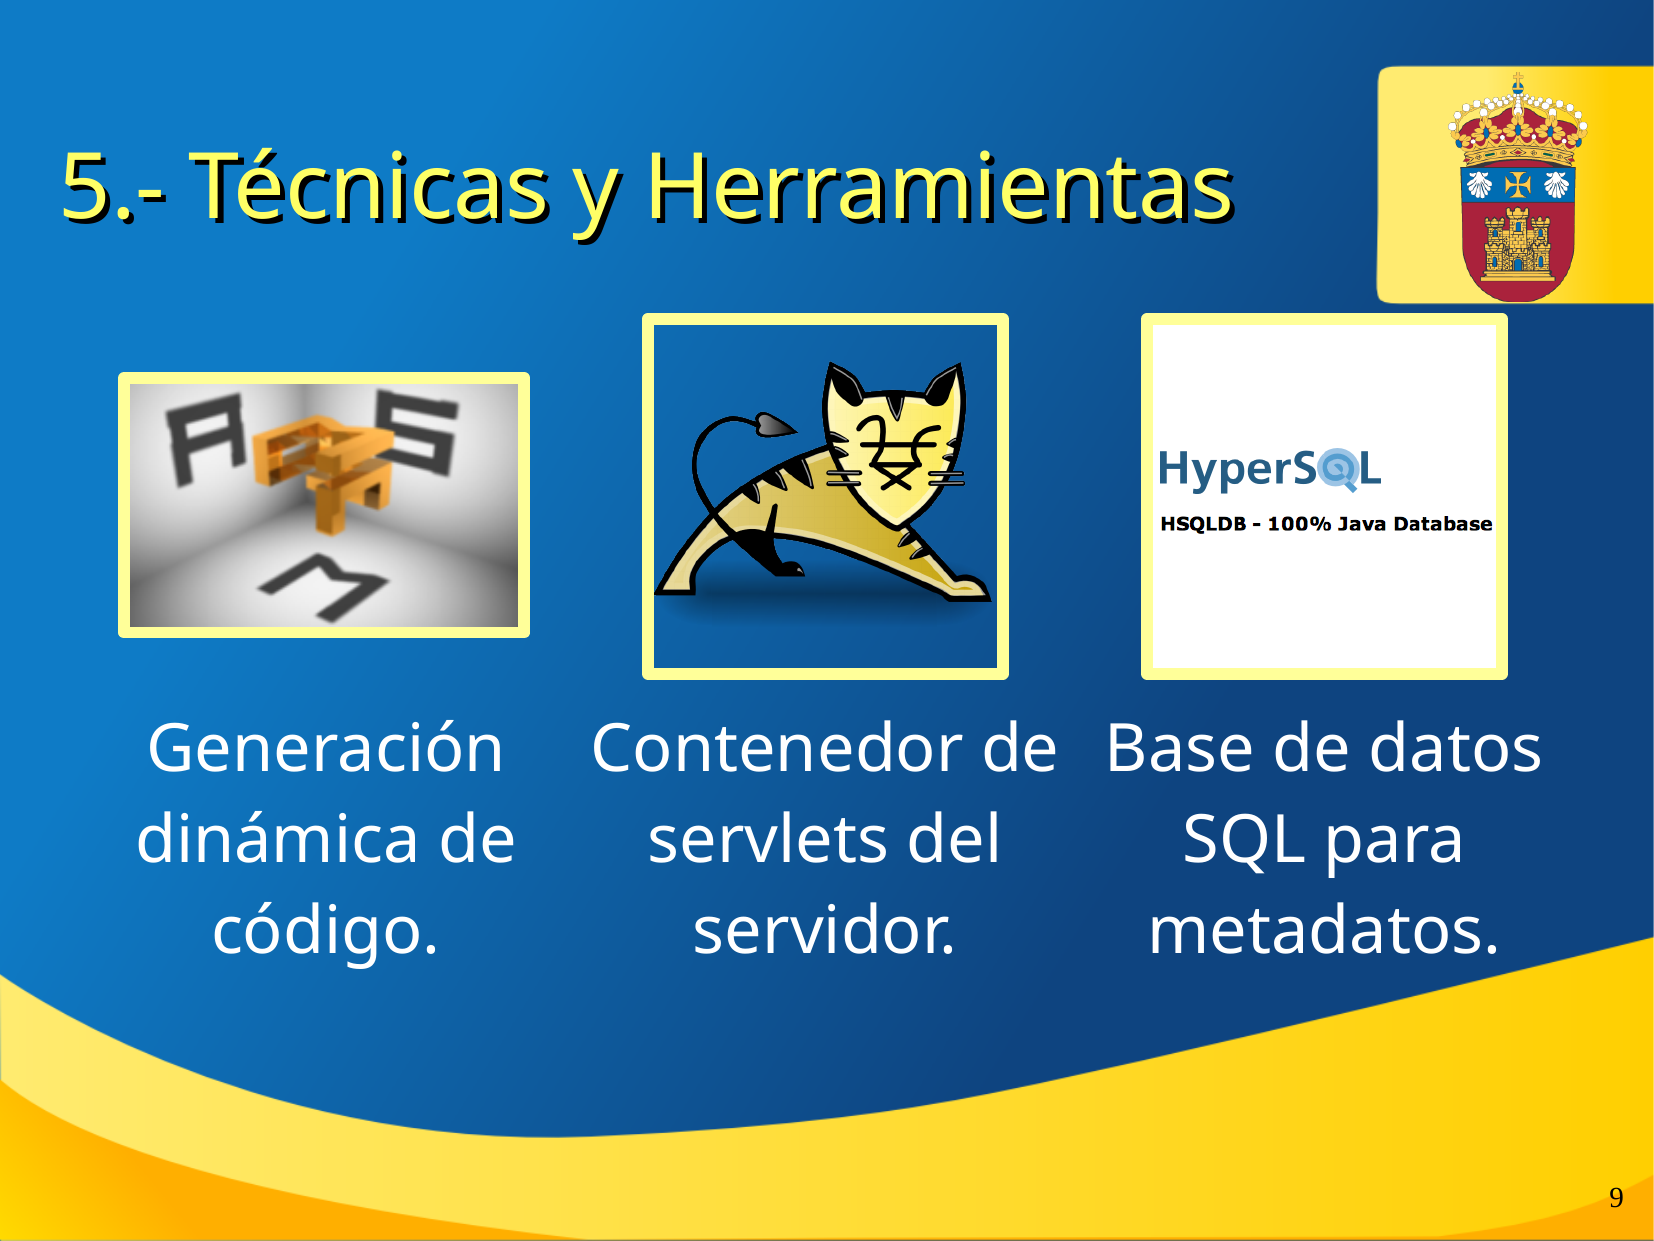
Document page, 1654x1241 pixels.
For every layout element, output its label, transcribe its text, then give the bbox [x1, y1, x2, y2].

list Generación dinámica de código. [88, 700, 564, 1044]
title 5.- Técnicas y Herramientas [59, 70, 1335, 296]
picture [0, 0, 1654, 1241]
list Base de datos SQL para metadatos. [1086, 700, 1563, 1044]
list Contenedor de servlets del servidor. [587, 700, 1064, 1044]
